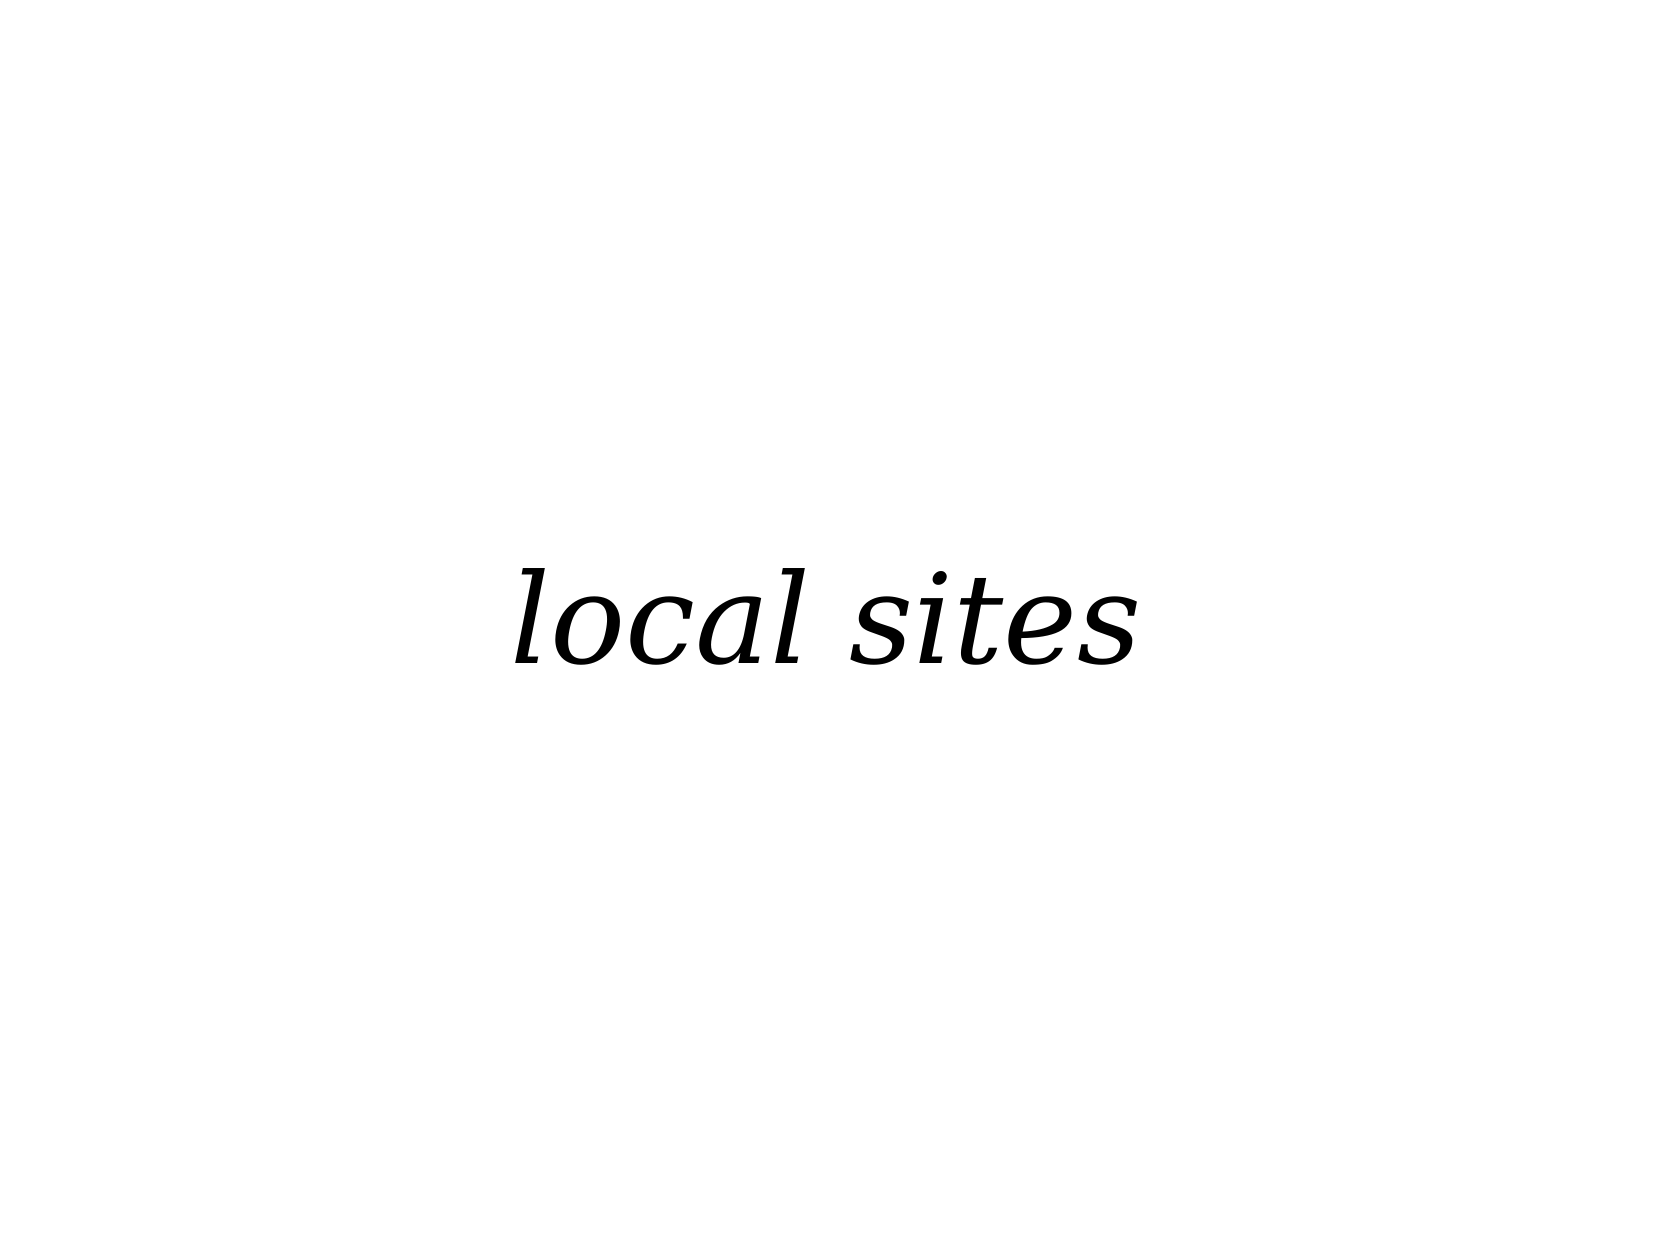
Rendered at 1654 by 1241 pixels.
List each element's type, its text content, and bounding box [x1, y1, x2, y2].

text_box local sites [0, 0, 1654, 1241]
